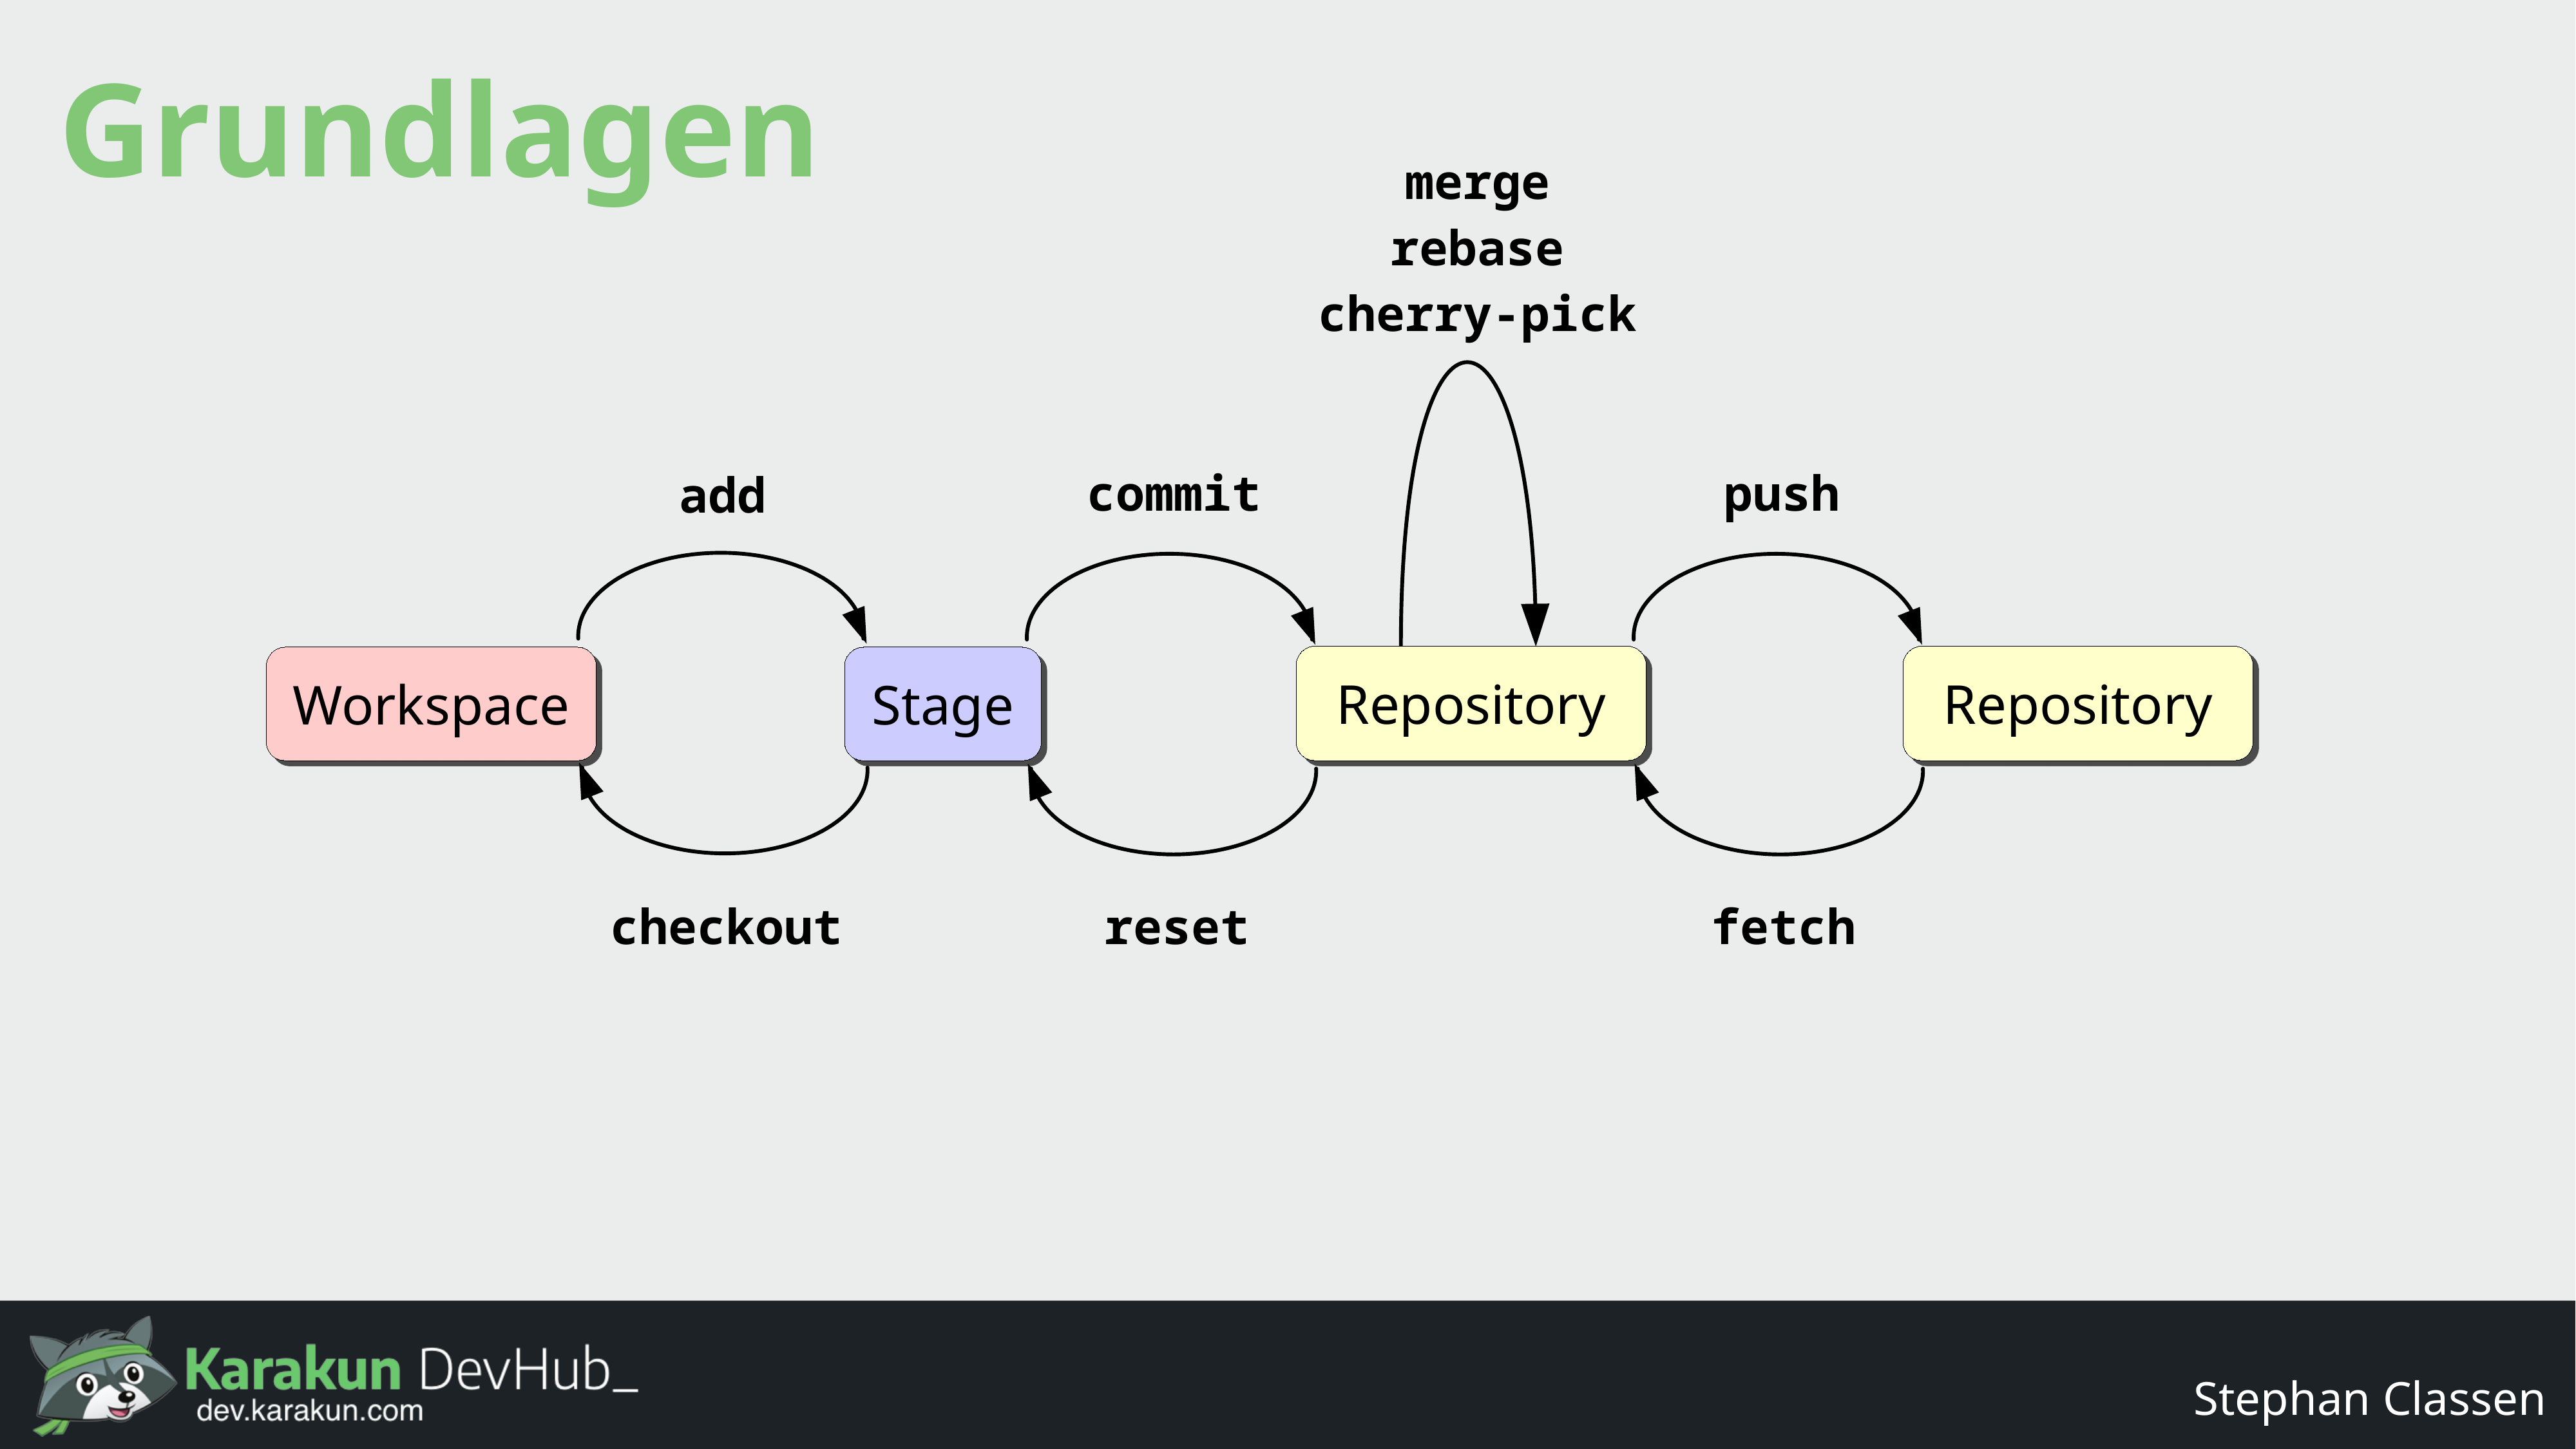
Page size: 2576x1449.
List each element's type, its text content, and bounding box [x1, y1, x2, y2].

text_box Grundlagen [49, 34, 2523, 205]
picture [30, 1316, 647, 1437]
text_box [1027, 553, 1304, 640]
text_box push [1715, 454, 1850, 526]
text_box commit [1077, 454, 1271, 525]
text_box [590, 767, 868, 854]
text_box reset [1094, 888, 1259, 959]
text_box checkout [601, 888, 852, 959]
text_box Workspace [266, 647, 596, 761]
text_box Stage [844, 647, 1042, 761]
text_box [578, 553, 855, 639]
text_box Repository [1903, 646, 2253, 761]
text_box fetch [1701, 888, 1865, 959]
text_box Repository [1296, 646, 1646, 761]
text_box [1039, 768, 1317, 855]
text_box add [669, 456, 776, 527]
text_box merge rebase cherry-pick [1308, 143, 1647, 335]
text_box [0, 1300, 2575, 1449]
text_box Stephan Classen [1795, 1361, 2557, 1434]
text_box [1634, 553, 1911, 640]
text_box [1646, 768, 1923, 855]
